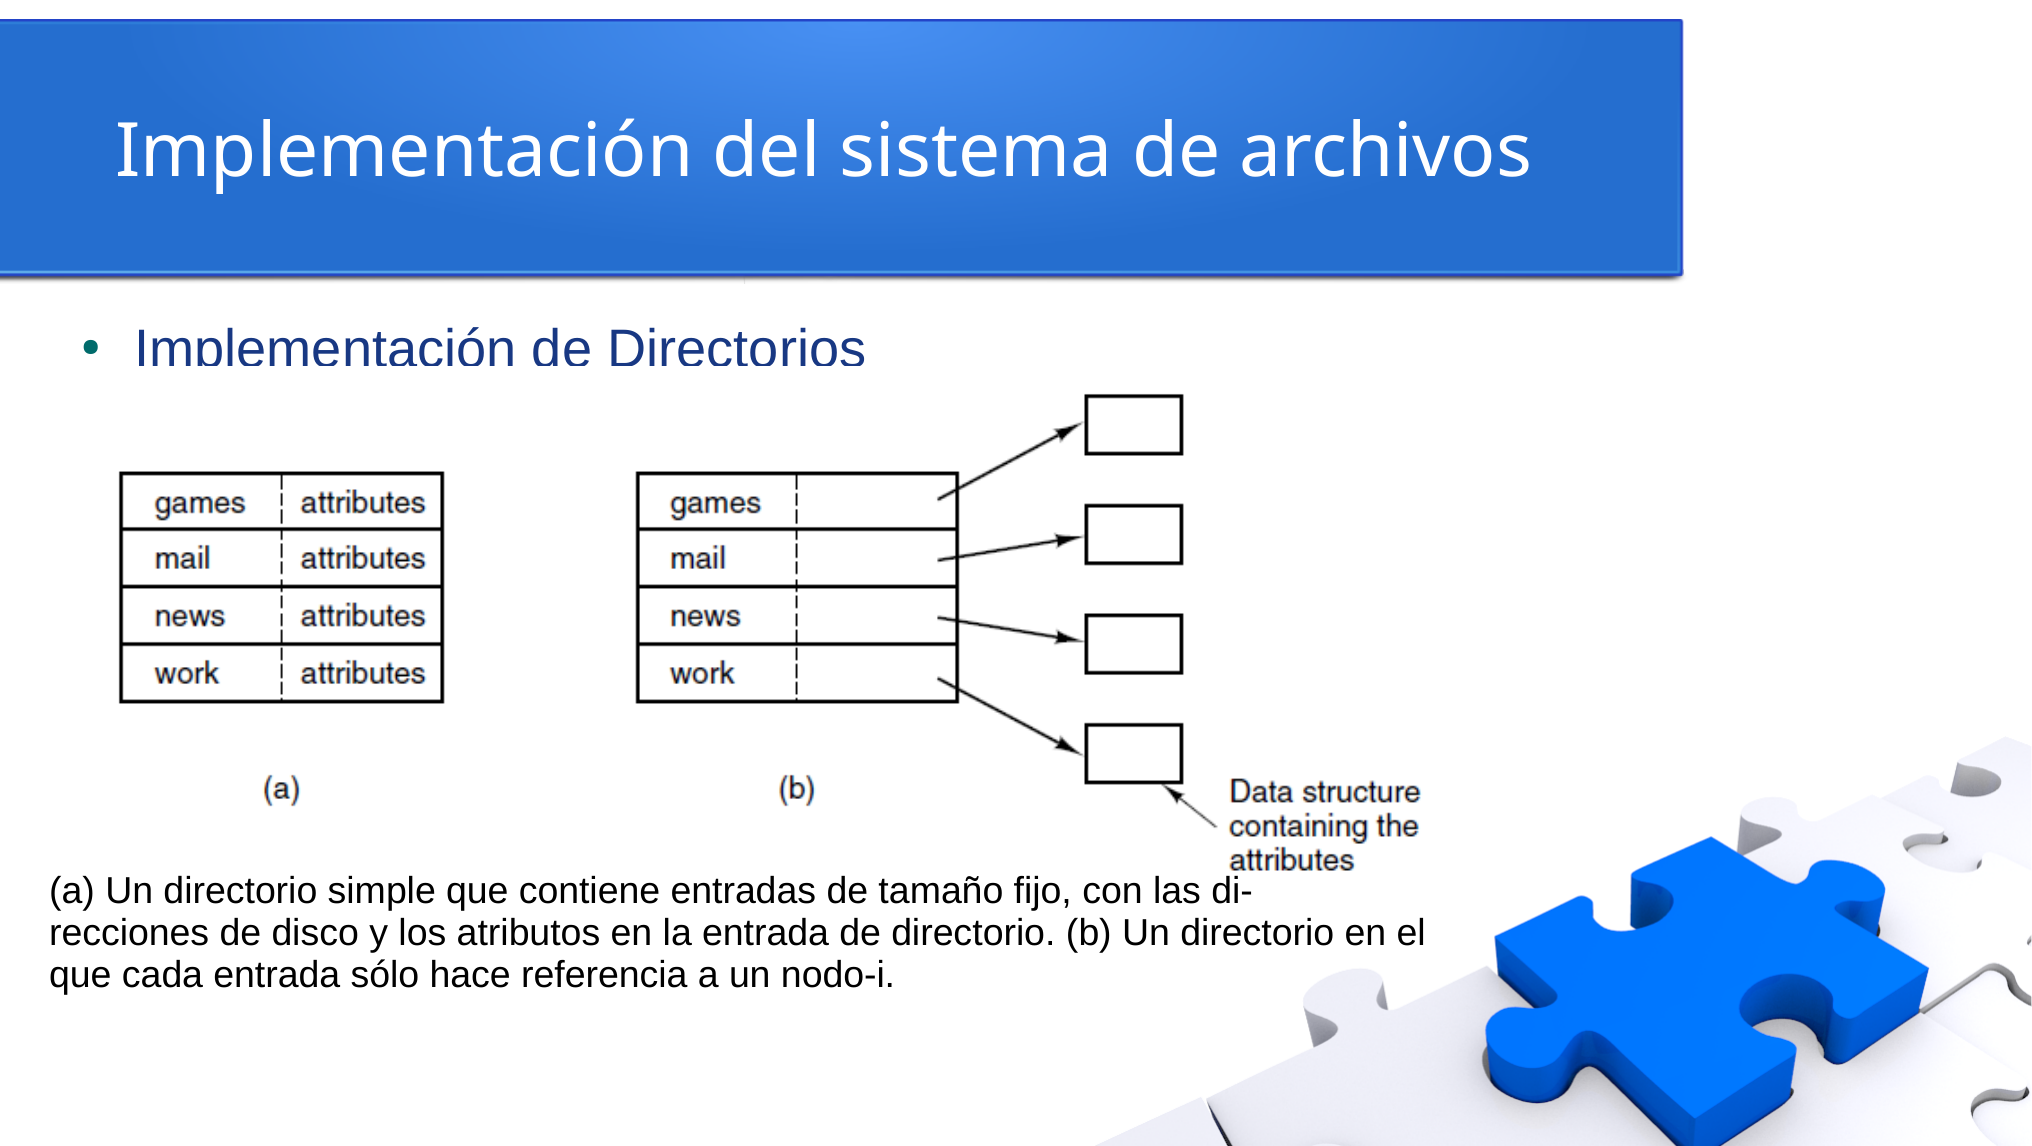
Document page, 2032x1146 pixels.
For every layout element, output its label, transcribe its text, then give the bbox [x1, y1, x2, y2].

title Implementación del sistema de archivos [42, 51, 1607, 243]
text_box (a) Un directorio simple que contiene entradas de tamaño fijo, con las di- recciones de disco y los atributos en la entrada de directorio. (b) Un directorio en el que cada entrada sólo hace referencia a un nodo-i. [34, 862, 1441, 1004]
text_box Implementación de Directorios [63, 318, 1453, 1111]
picture [1071, 605, 2032, 1146]
picture [0, 19, 1689, 284]
picture [82, 366, 1442, 905]
